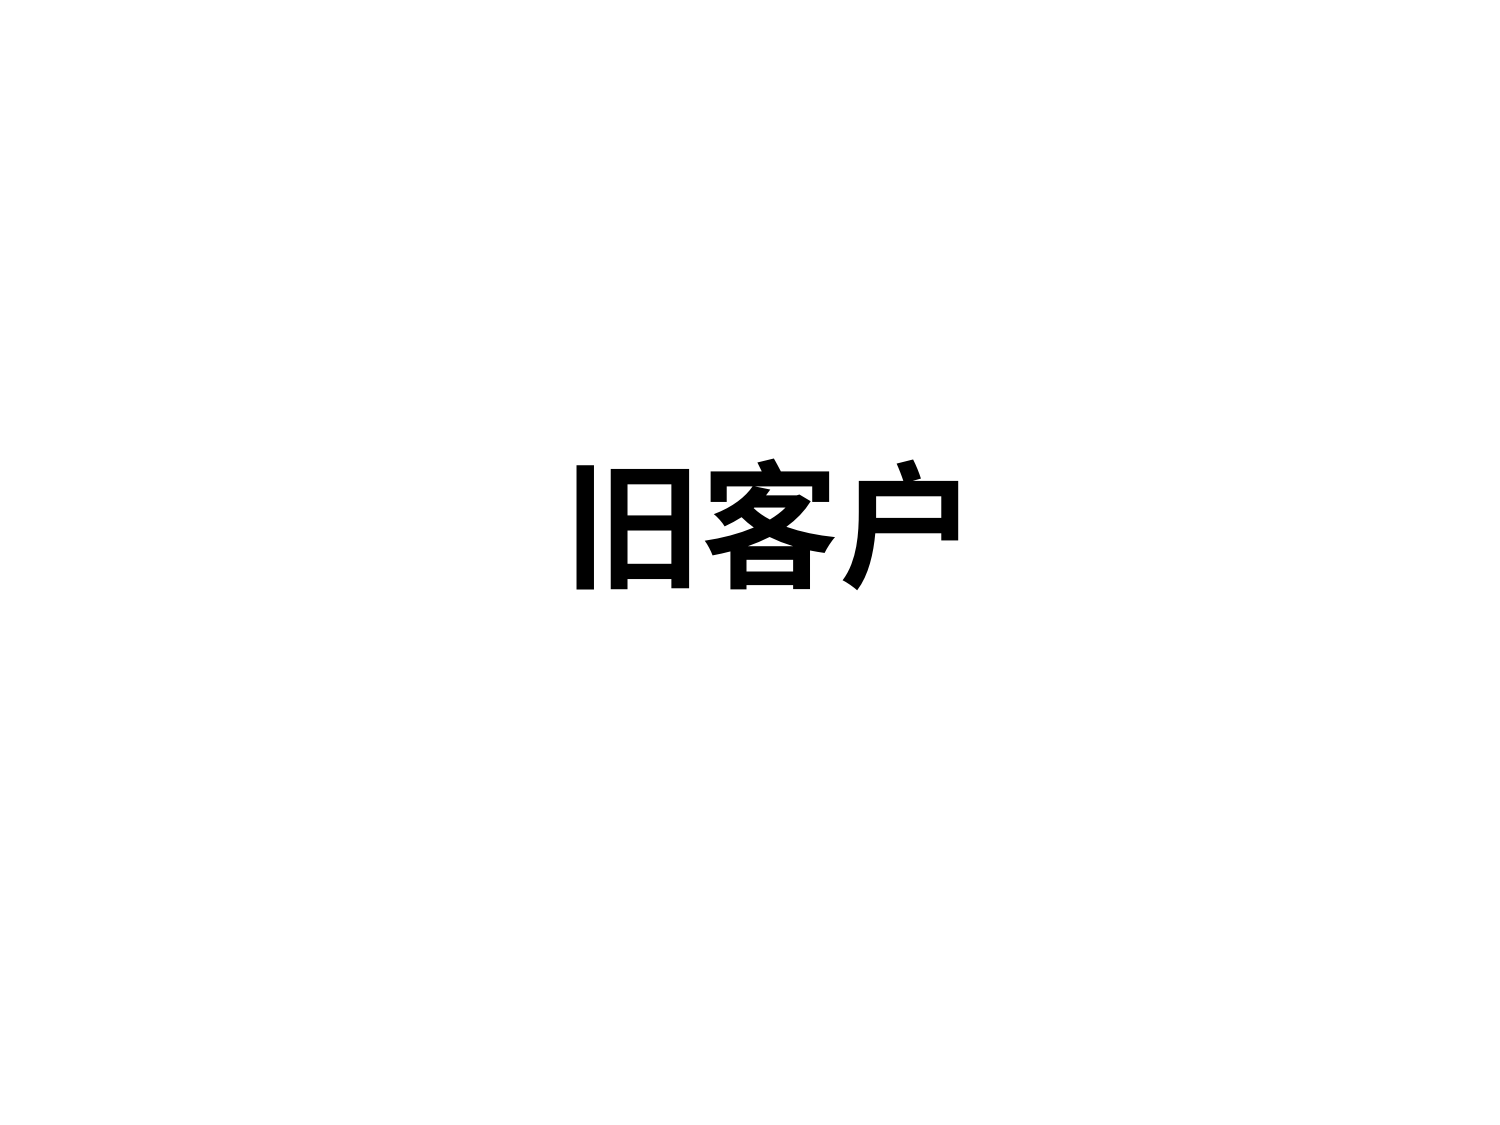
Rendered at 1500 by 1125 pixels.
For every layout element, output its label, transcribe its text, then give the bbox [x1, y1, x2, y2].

text_box 旧客户 [549, 432, 1081, 613]
